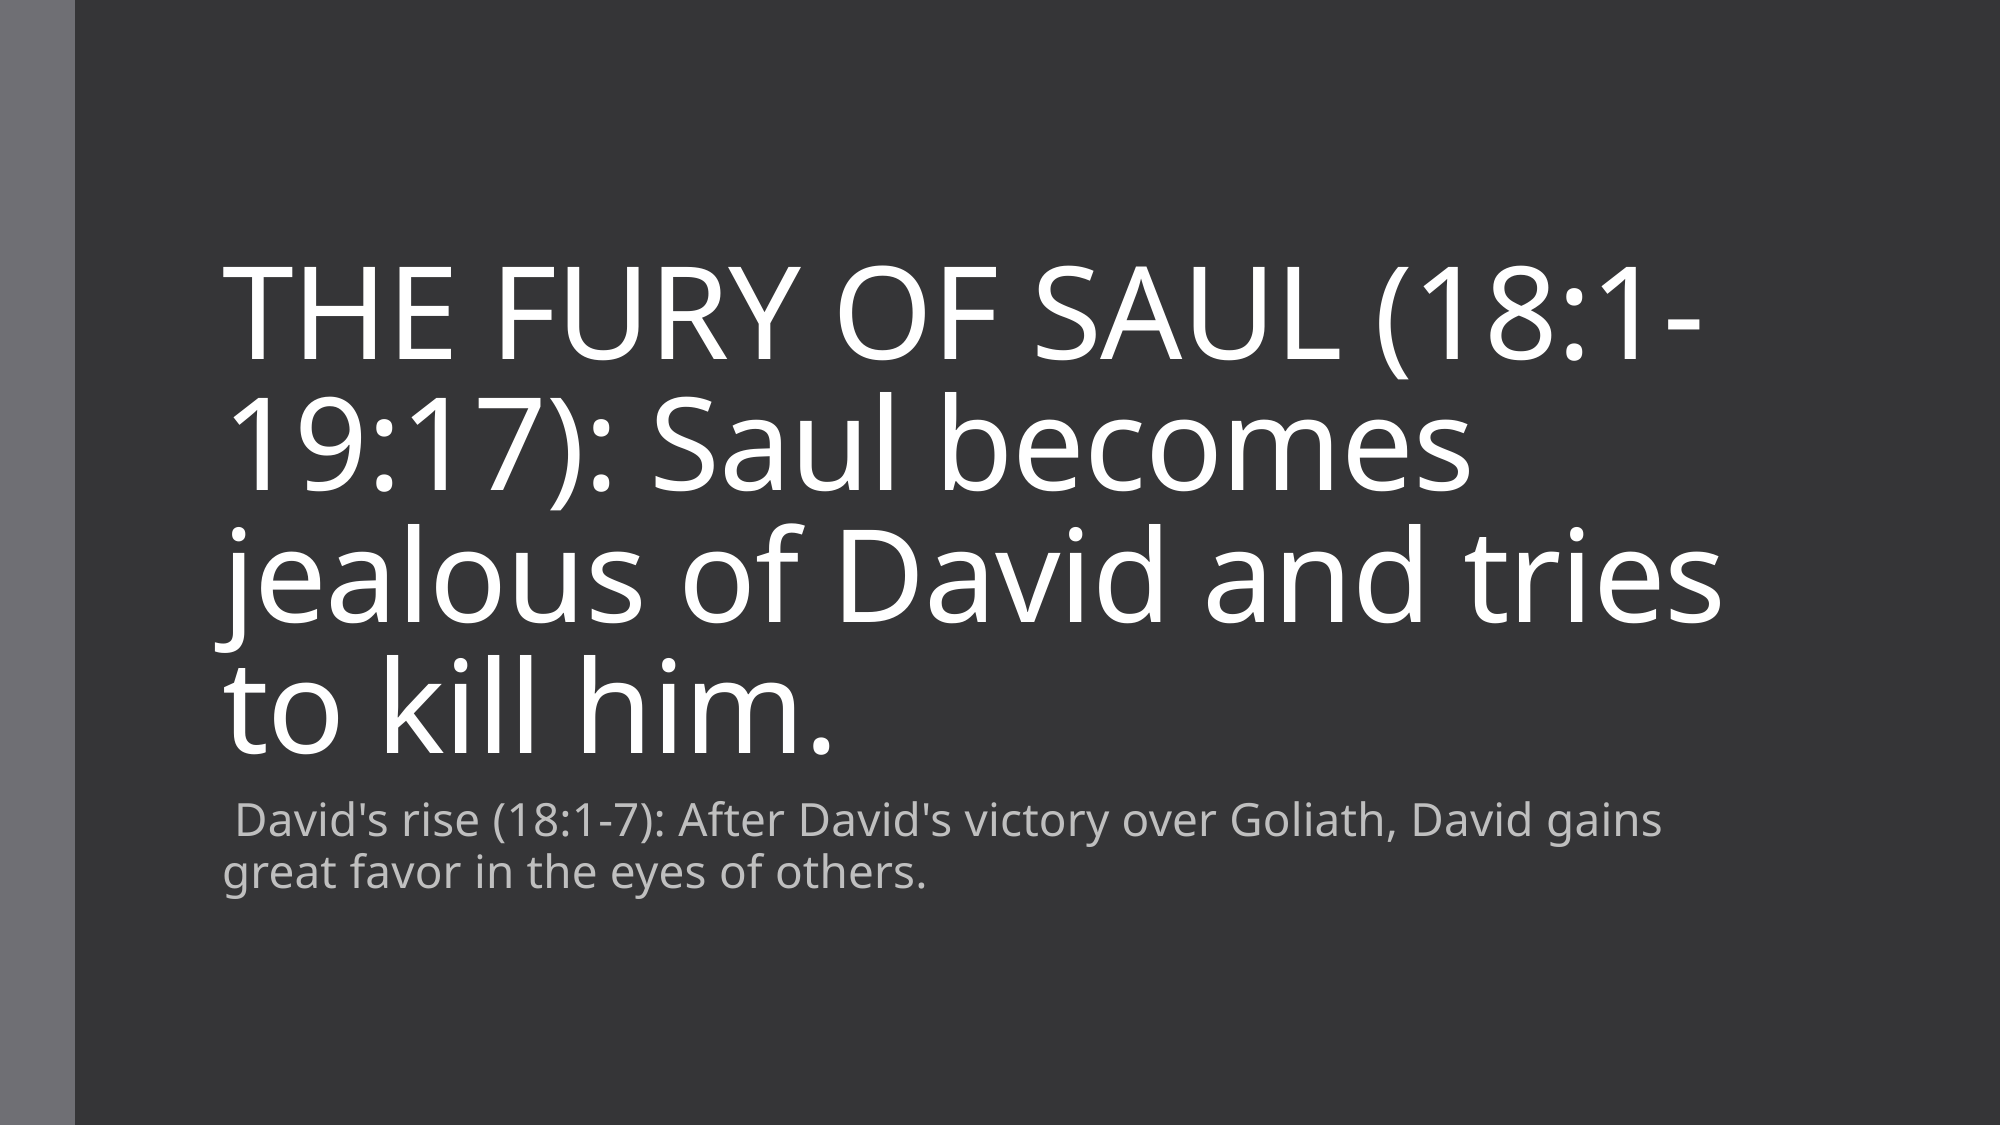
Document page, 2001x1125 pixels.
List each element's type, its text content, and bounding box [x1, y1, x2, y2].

title THE FURY OF SAUL (18:1-19:17): Saul becomes jealous of David and tries to kill him. [206, 124, 1752, 787]
subtitle David's rise (18:1-7): After David's victory over Goliath, David gains great favor in the eyes of others. [206, 787, 1752, 1066]
